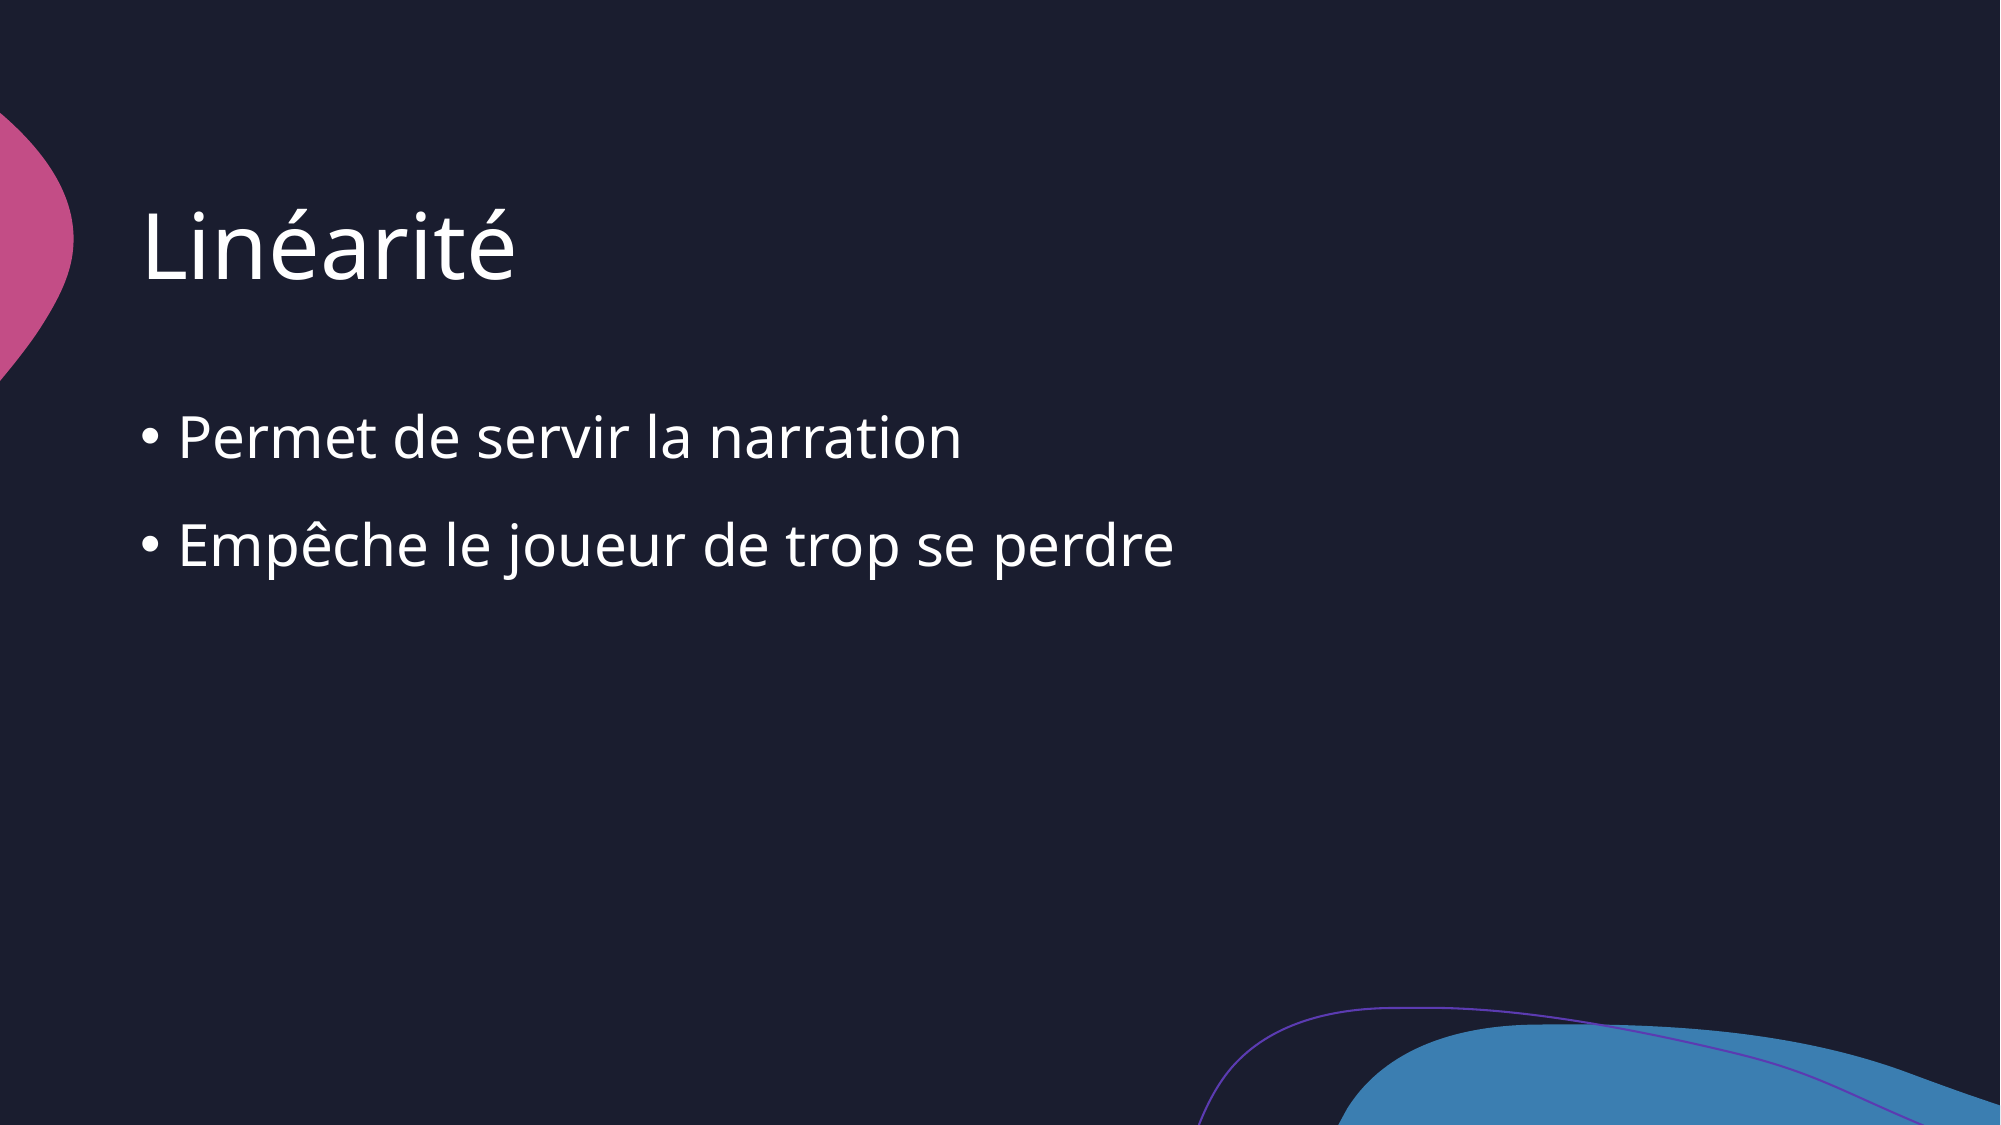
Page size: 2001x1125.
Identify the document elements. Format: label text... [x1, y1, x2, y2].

title Linéarité [125, 125, 1876, 375]
list Permet de servir la narration Empêche le joueur de trop se perdre [125, 375, 1876, 1002]
